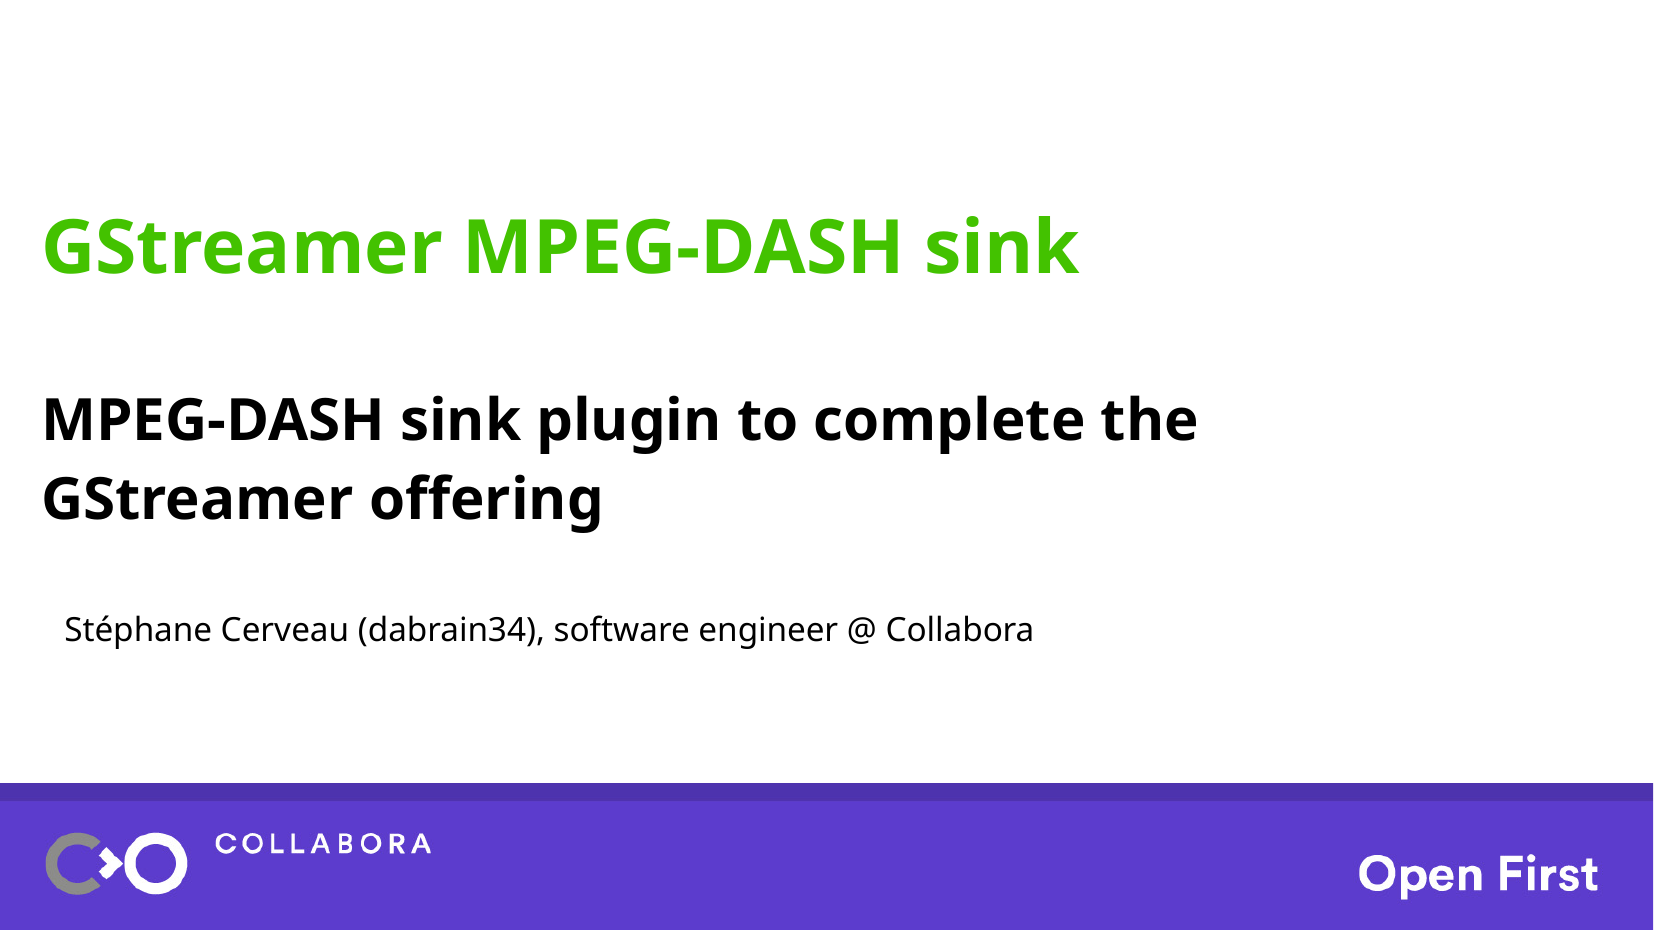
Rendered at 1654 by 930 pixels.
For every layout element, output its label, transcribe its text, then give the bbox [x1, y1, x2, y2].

title GStreamer MPEG-DASH sink [41, 132, 1306, 357]
text_box Stéphane Cerveau (dabrain34), software engineer @ Collabora [49, 598, 1205, 729]
subtitle MPEG-DASH sink plugin to complete the GStreamer offering [41, 378, 1430, 543]
picture [0, 0, 1654, 930]
